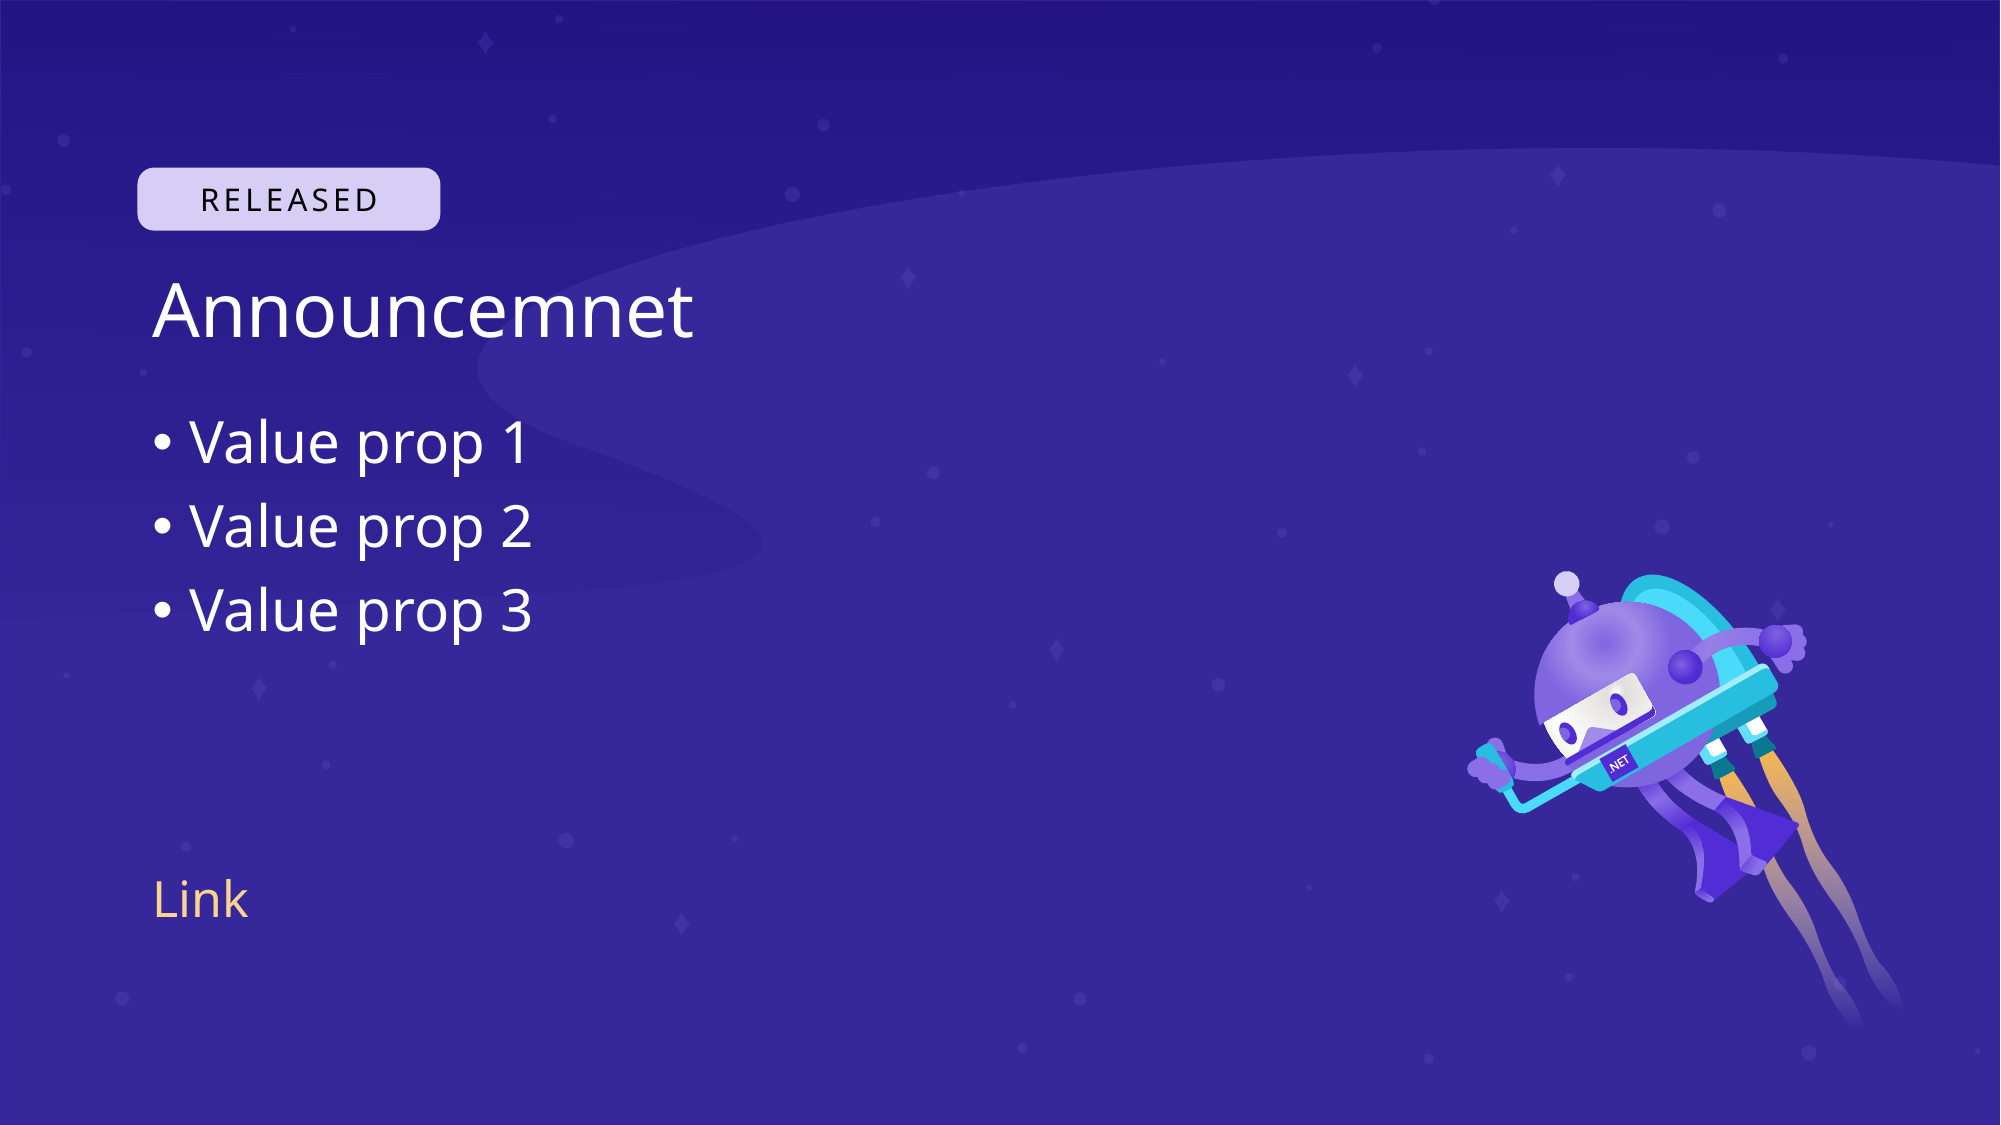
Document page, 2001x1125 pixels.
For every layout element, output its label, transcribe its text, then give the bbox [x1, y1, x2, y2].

list Value prop 1 Value prop 2 Value prop 3 [137, 406, 1863, 839]
title Announcemnet [137, 258, 1863, 369]
